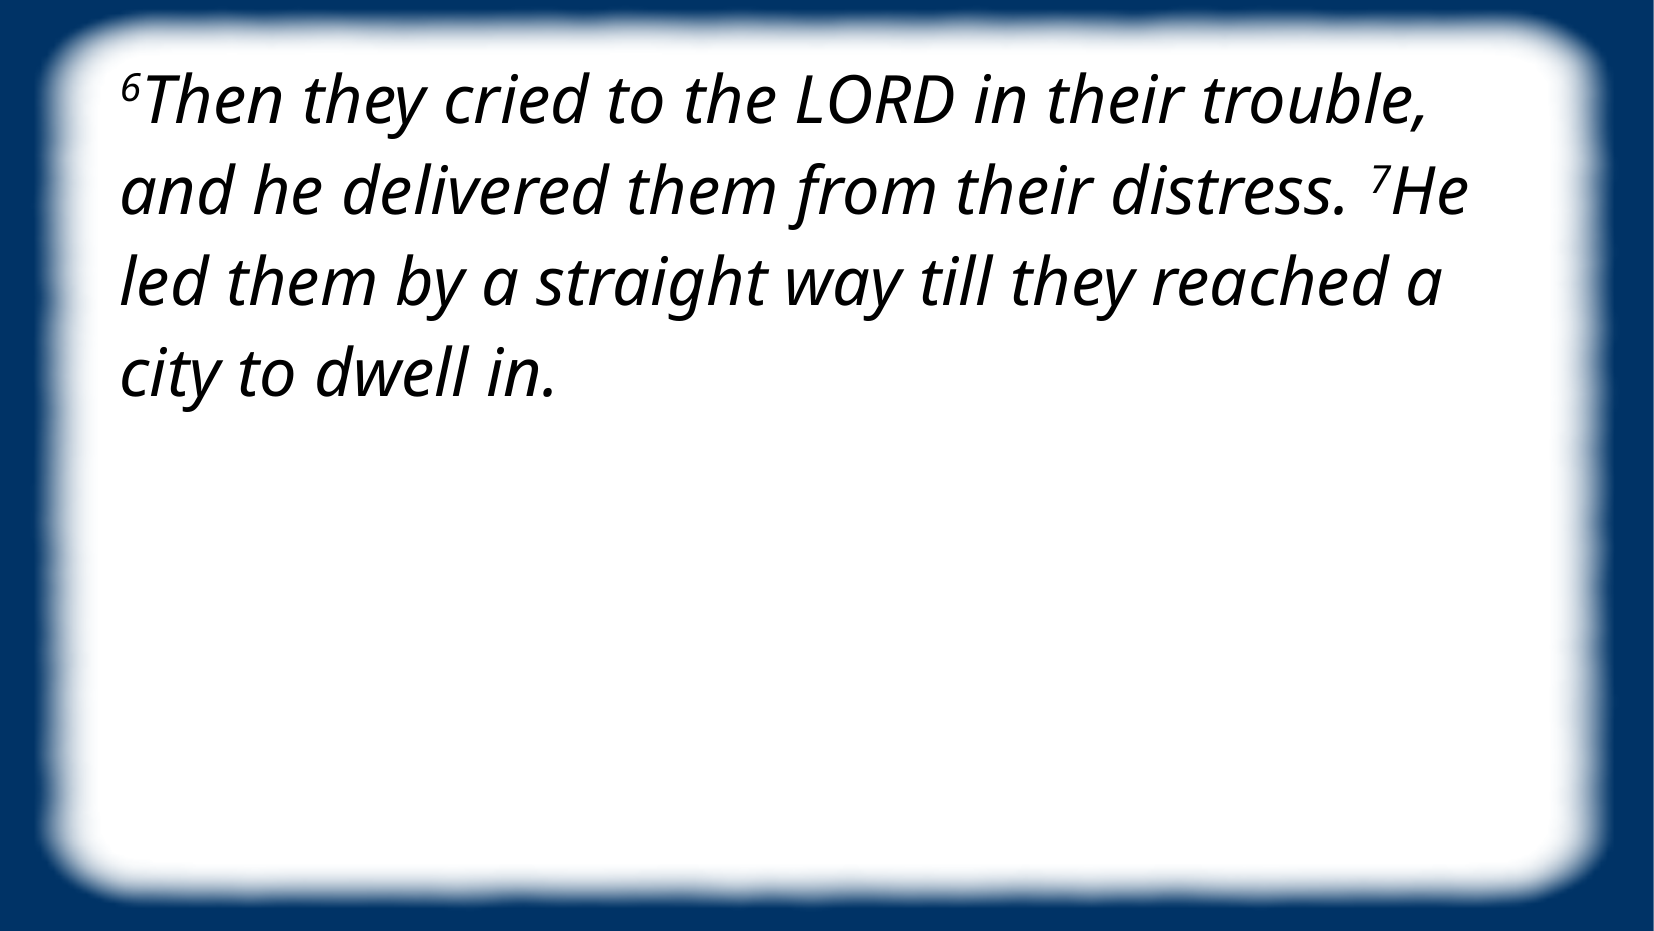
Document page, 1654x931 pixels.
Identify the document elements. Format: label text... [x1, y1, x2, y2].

text_box 6Then they cried to the LORD in their trouble, and he delivered them from their distress. 7He led them by a straight way till they reached a city to dwell in. [105, 45, 1546, 415]
picture [0, 0, 1654, 931]
